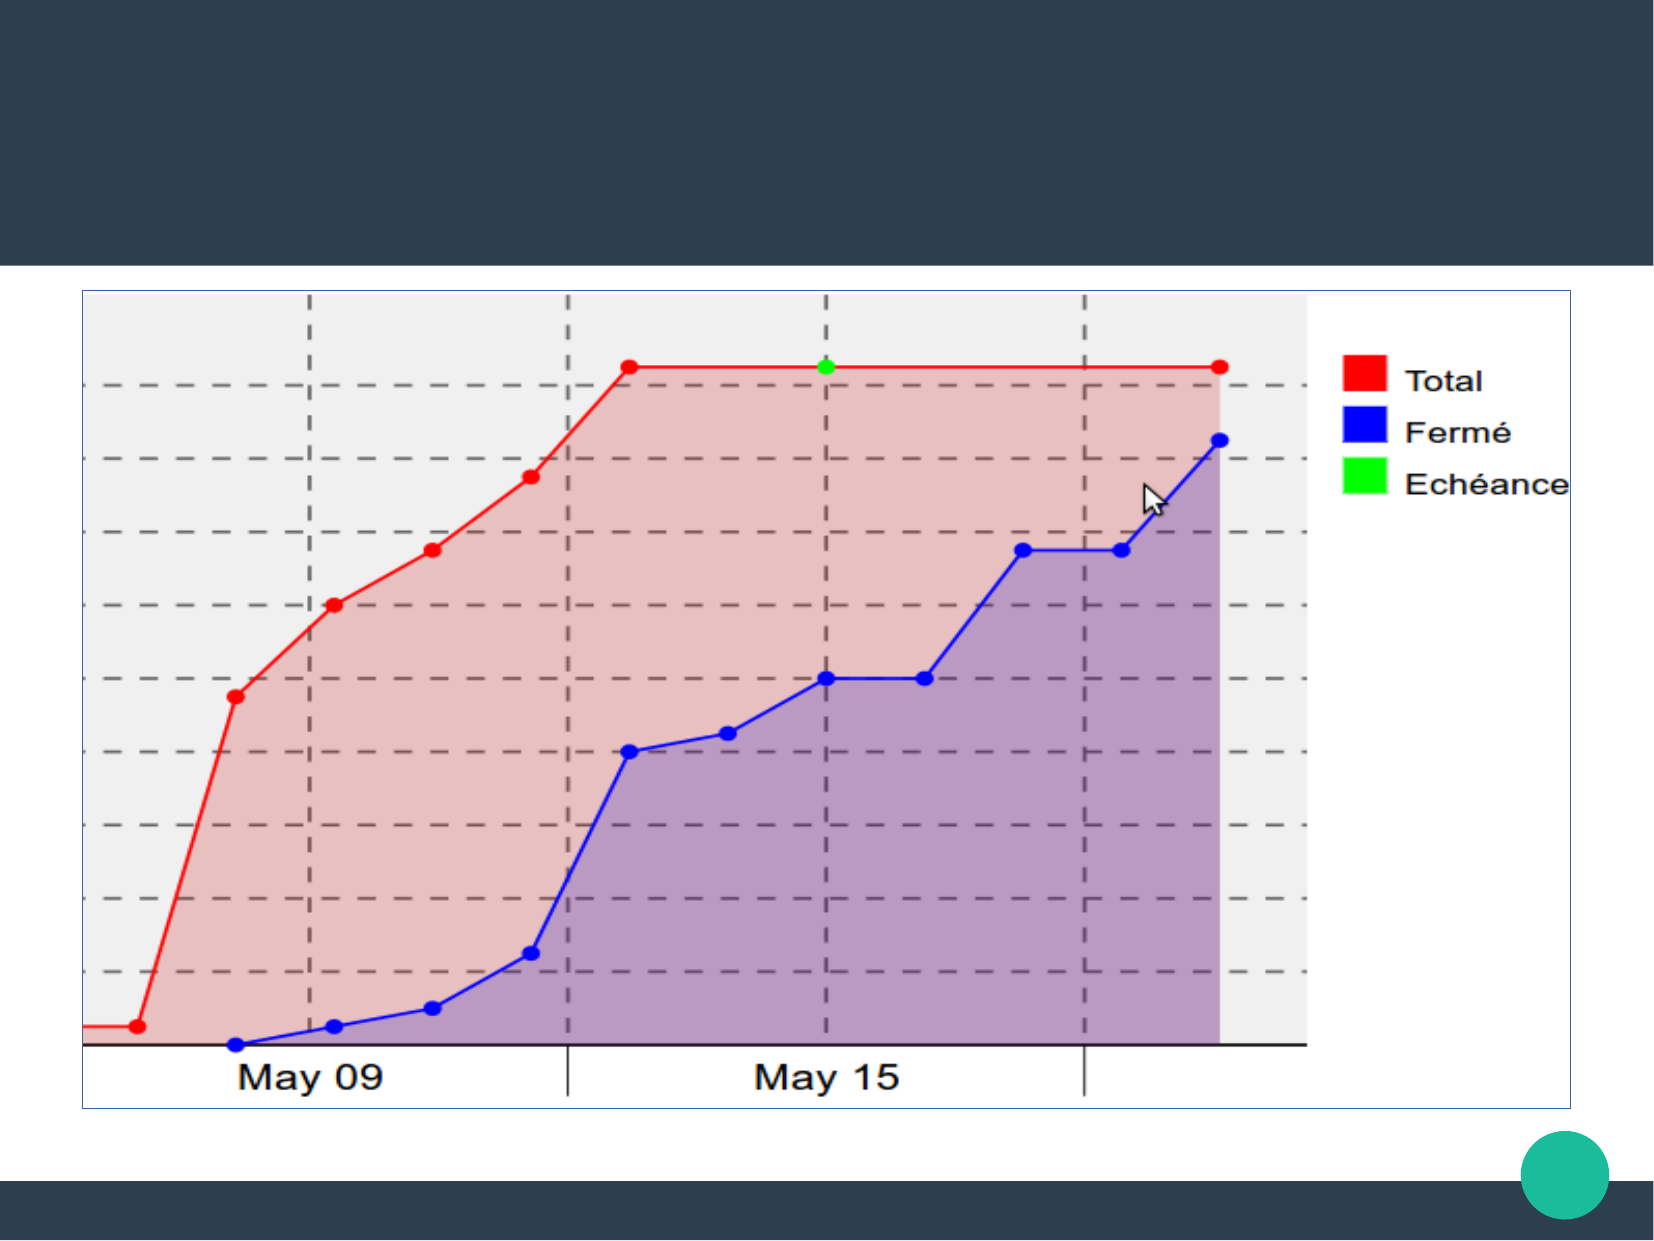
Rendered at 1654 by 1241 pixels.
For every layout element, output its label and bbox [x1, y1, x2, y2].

picture [82, 290, 1571, 1109]
